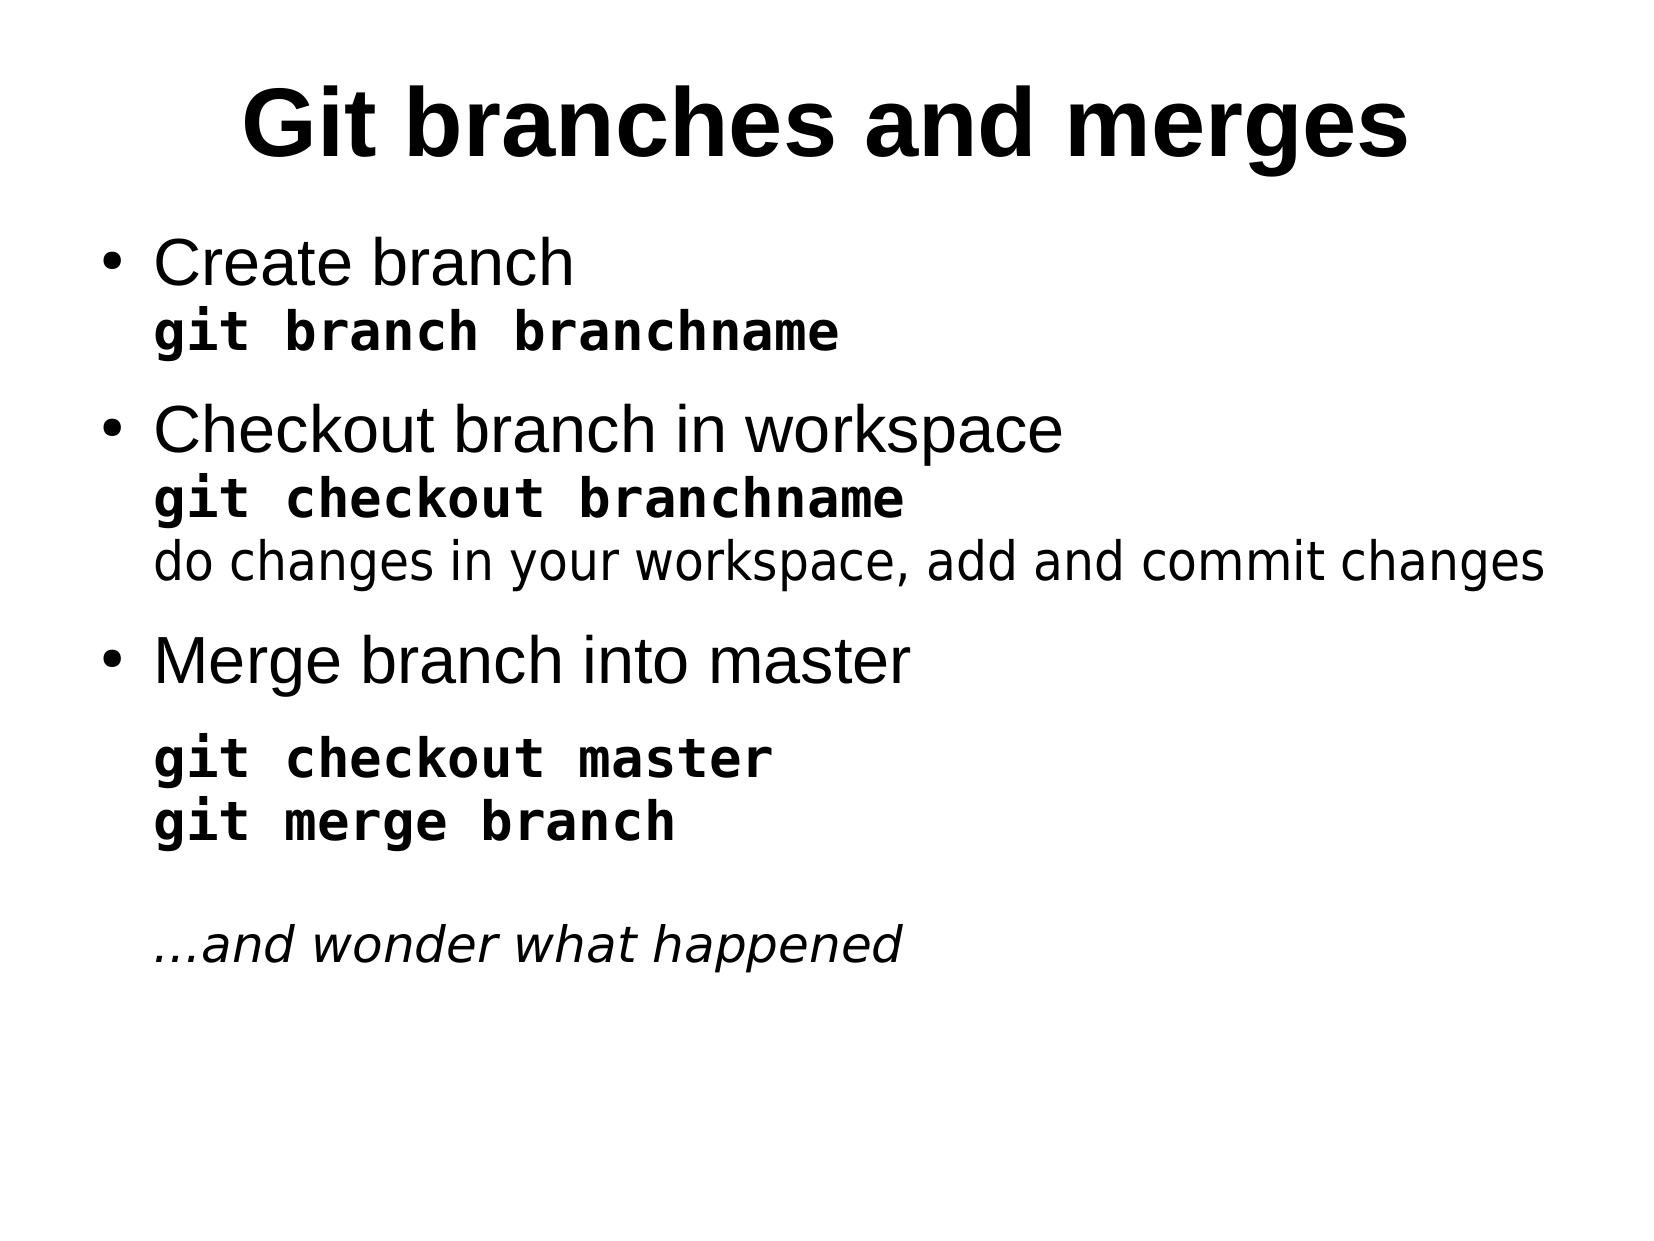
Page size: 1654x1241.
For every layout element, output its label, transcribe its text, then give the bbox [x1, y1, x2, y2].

title Git branches and merges [82, 67, 1571, 177]
list Create branch git branch branchname Checkout branch in workspace git checkout branchname do changes in your workspace, add and commit changes Merge branch into master git checkout master git merge branch ...and wonder what happened [82, 225, 1607, 1186]
